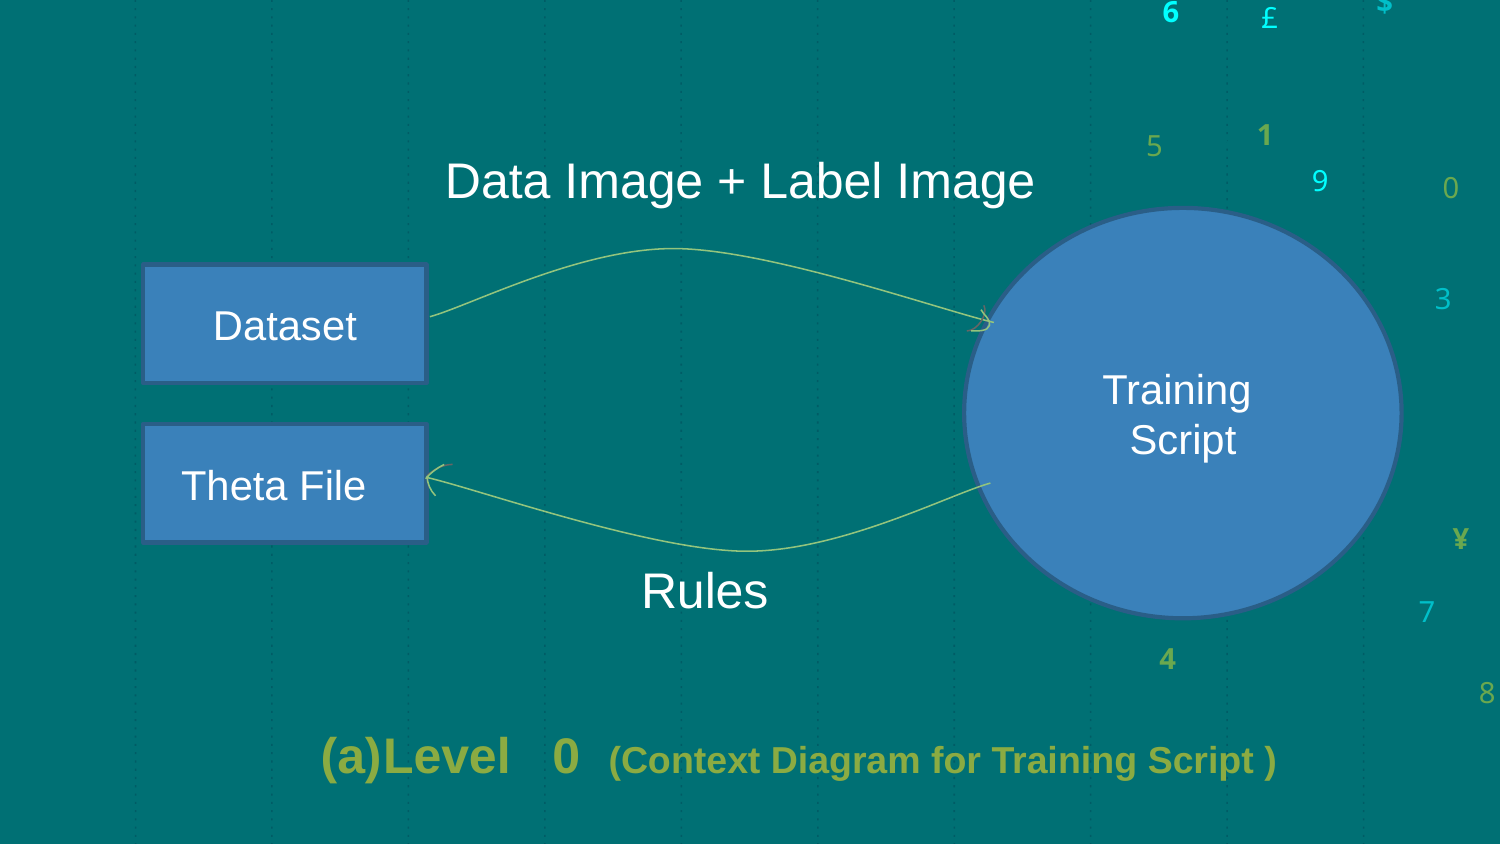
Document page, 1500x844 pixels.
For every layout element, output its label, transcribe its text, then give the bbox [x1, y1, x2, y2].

text_box Training Script [964, 207, 1402, 619]
text_box Level 0 (Context Diagram for Training Script ) [293, 716, 1310, 792]
text_box Rules [626, 551, 798, 628]
text_box Dataset [143, 264, 427, 384]
text_box Data Image + Label Image [429, 141, 1089, 217]
text_box Theta File [143, 423, 427, 543]
